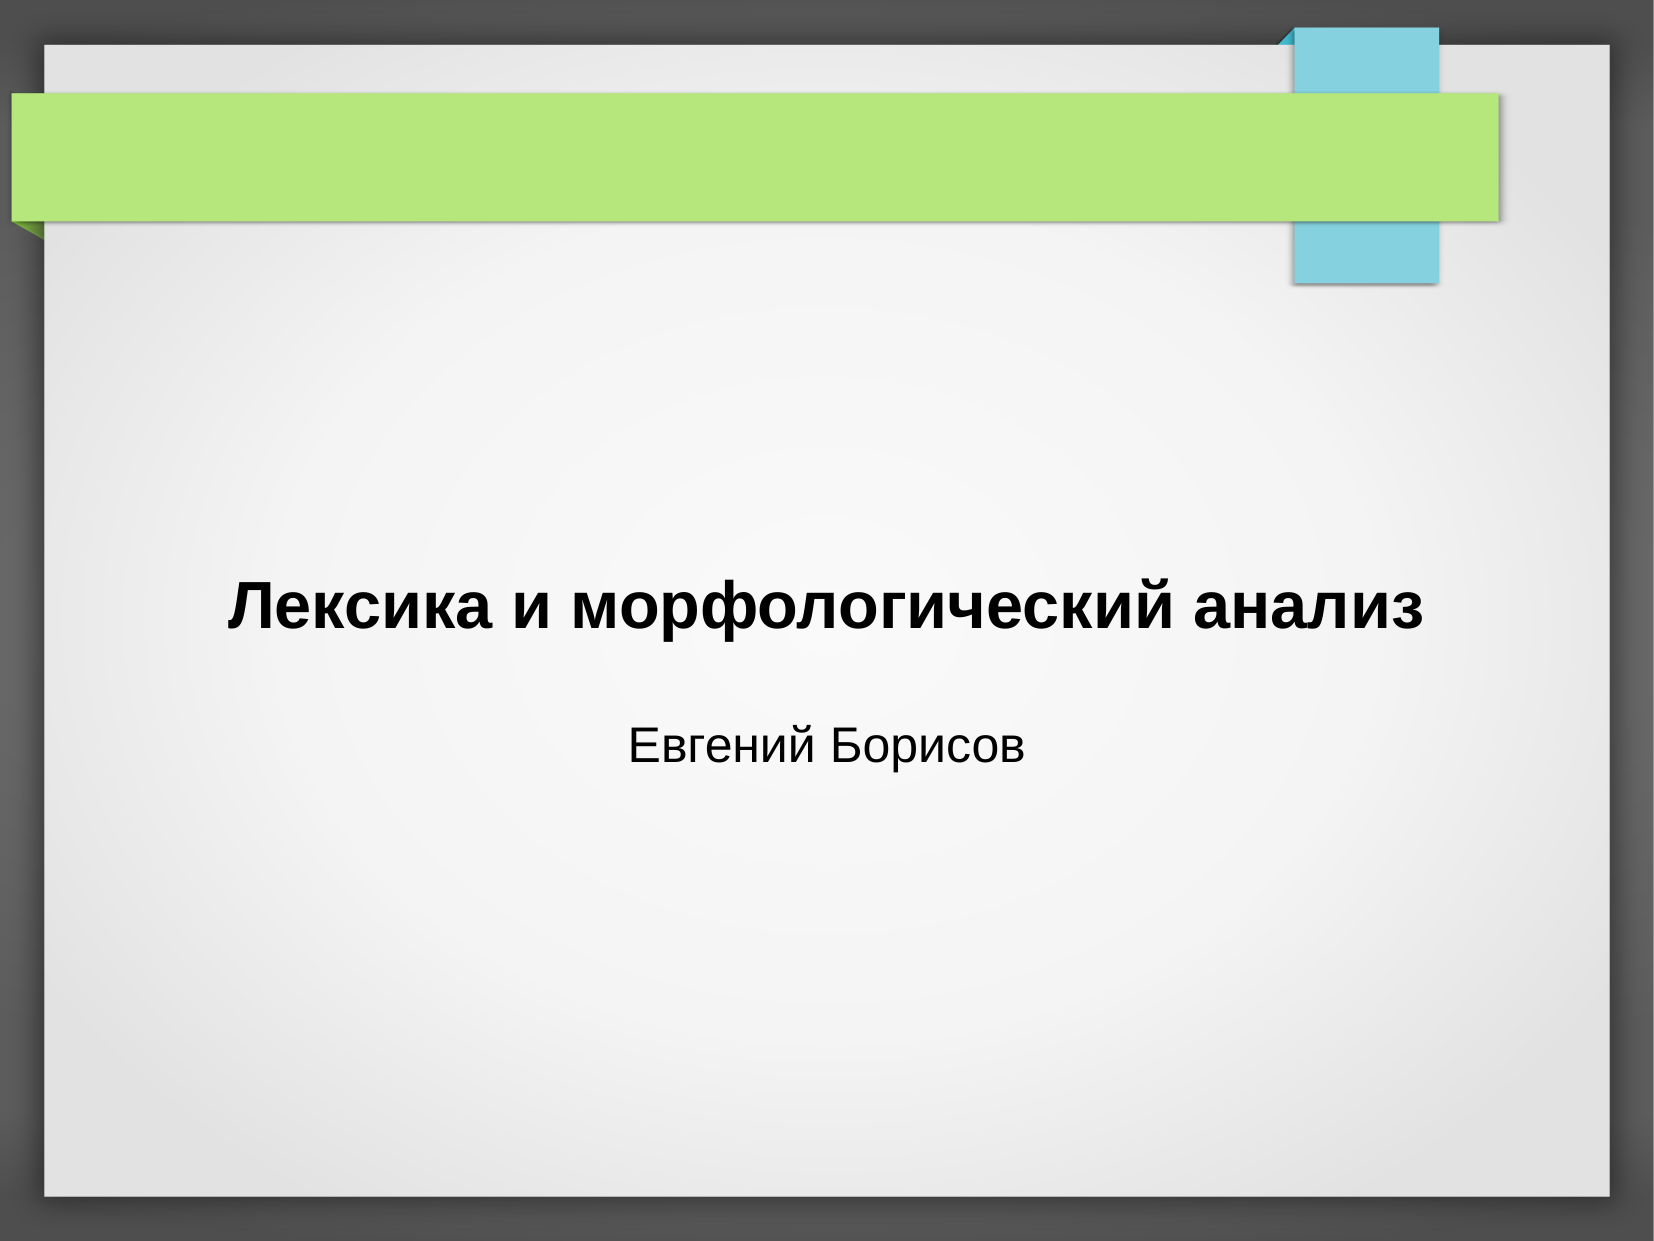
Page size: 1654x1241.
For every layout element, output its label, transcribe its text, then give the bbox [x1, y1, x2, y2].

picture [0, 0, 1654, 1241]
subtitle Лексика и морфологический анализ Евгений Борисов [82, 290, 1571, 1010]
